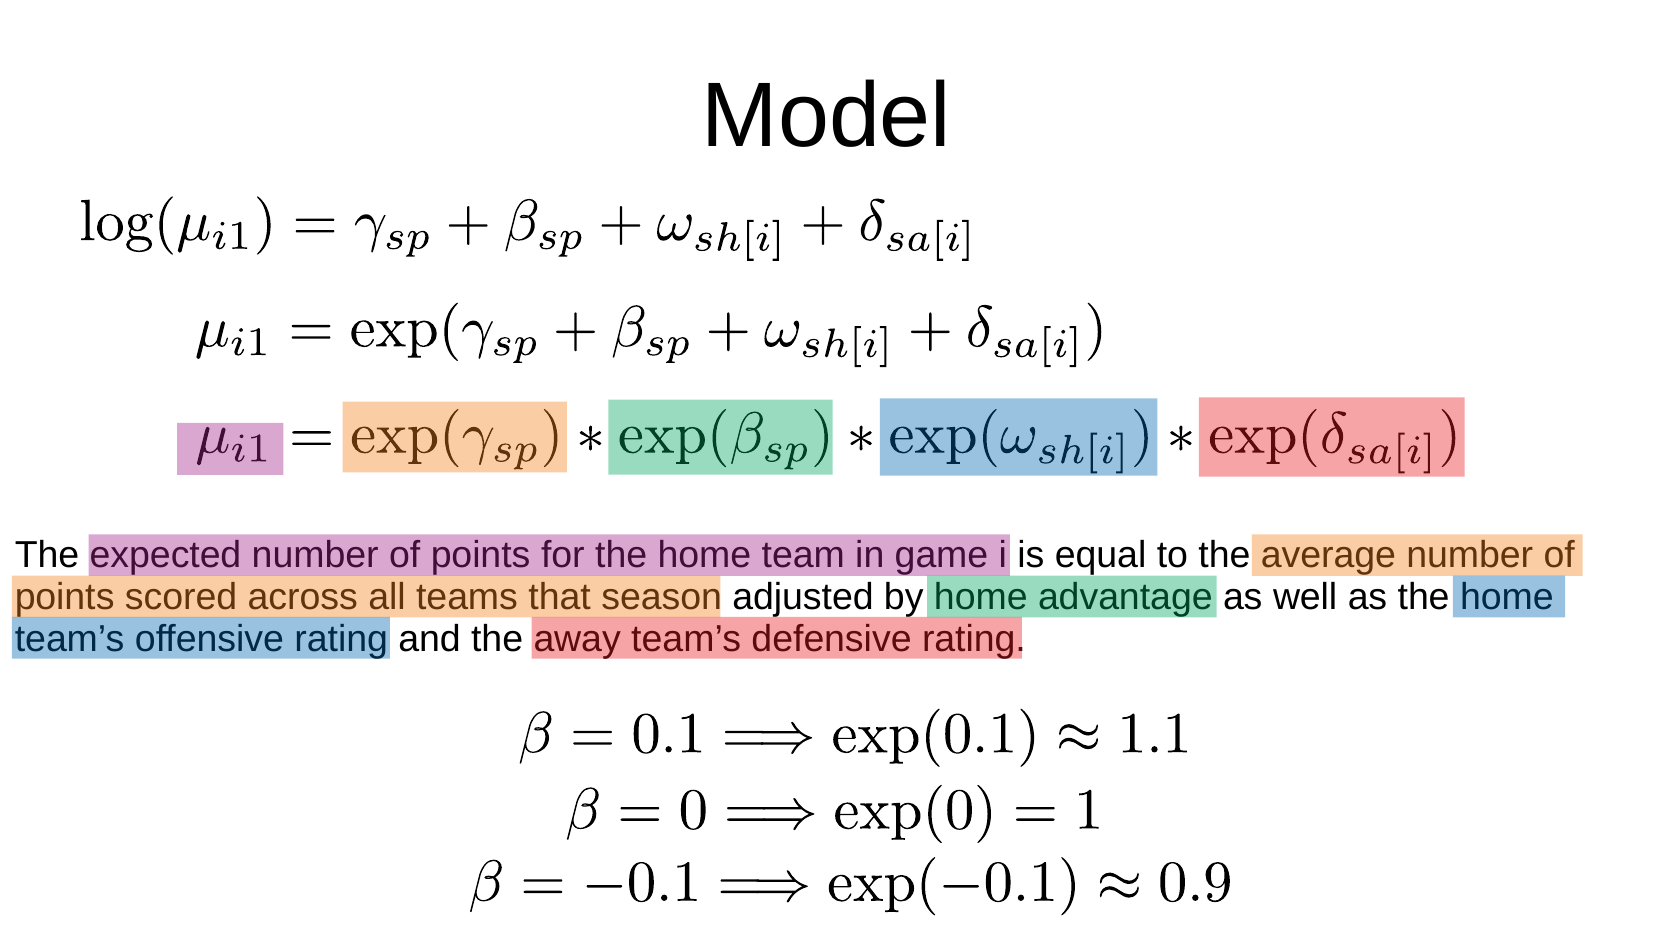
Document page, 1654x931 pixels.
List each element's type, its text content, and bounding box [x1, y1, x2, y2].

text_box [81, 196, 969, 261]
text_box [566, 784, 1099, 844]
text_box [567, 408, 879, 471]
title Model [82, 37, 1571, 193]
text_box [196, 302, 1102, 368]
text_box [470, 857, 1230, 916]
text_box [519, 708, 1187, 767]
text_box [1158, 411, 1198, 471]
text_box [198, 411, 342, 471]
text_box The expected number of points for the home team in game i is equal to the average number of points scored across all teams that season adjusted by home advantage as well as the home team’s offensive rating and the away team’s defensive rating. [0, 525, 1654, 709]
